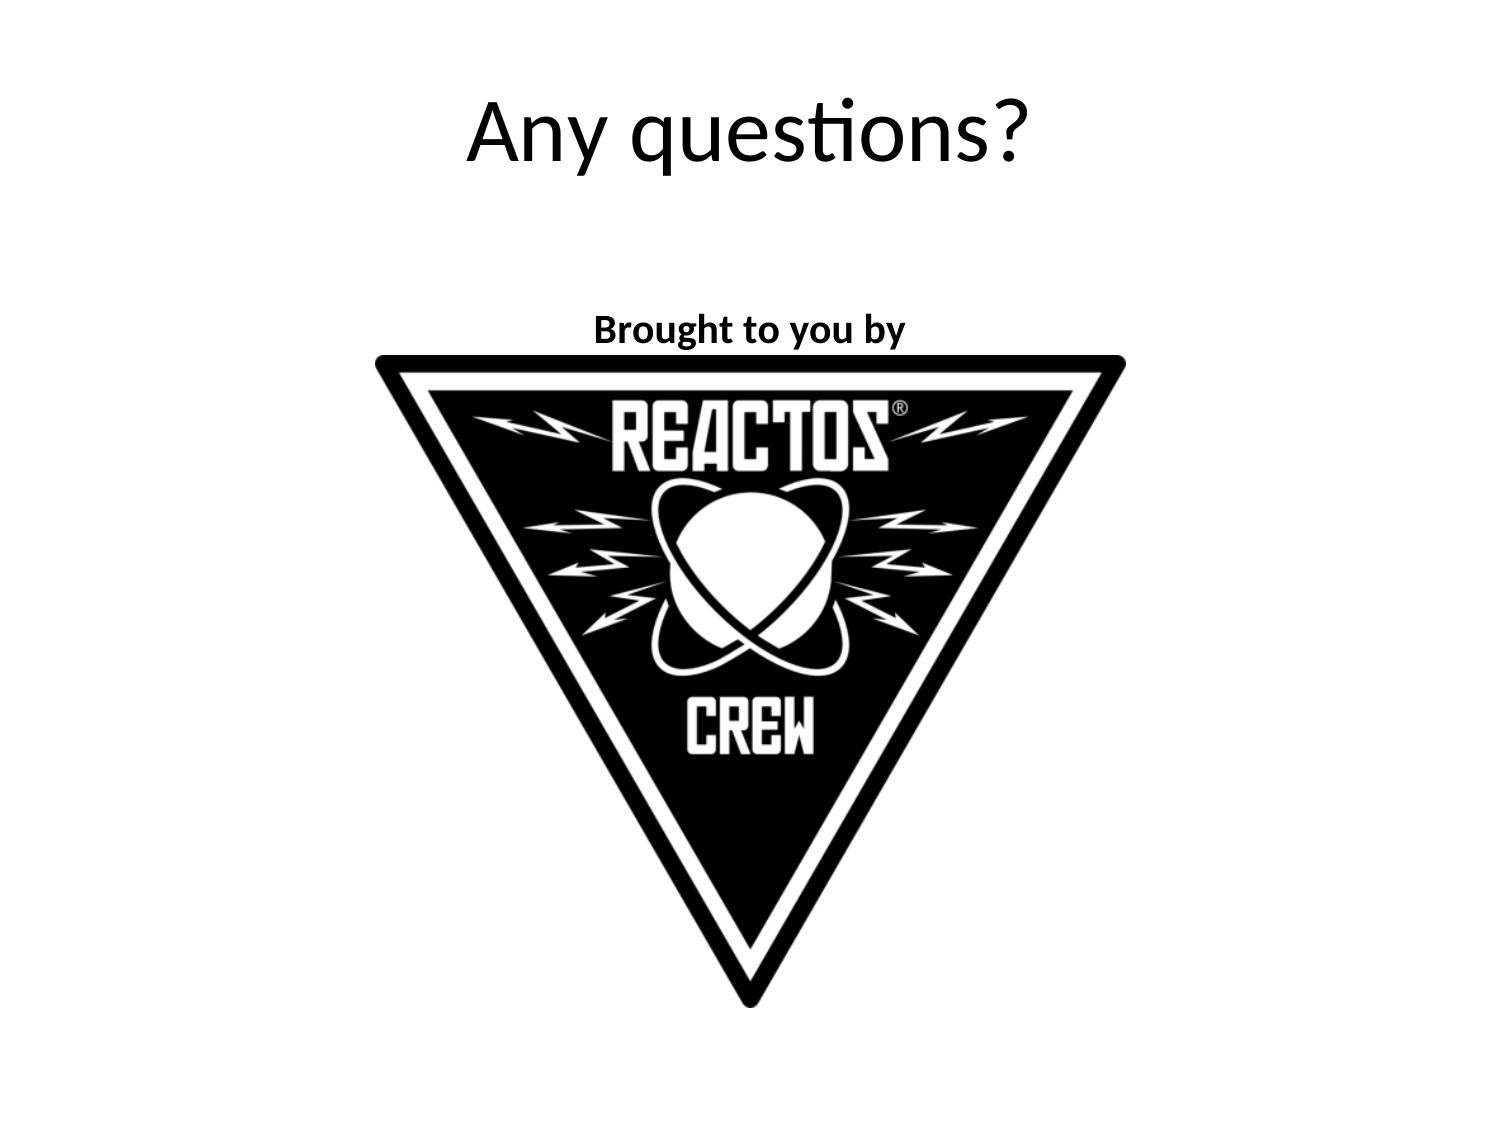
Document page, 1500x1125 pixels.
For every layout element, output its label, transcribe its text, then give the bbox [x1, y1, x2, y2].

title Any questions? [75, 45, 1426, 233]
text_box Brought to you by [384, 293, 1116, 391]
picture [375, 355, 1126, 1008]
